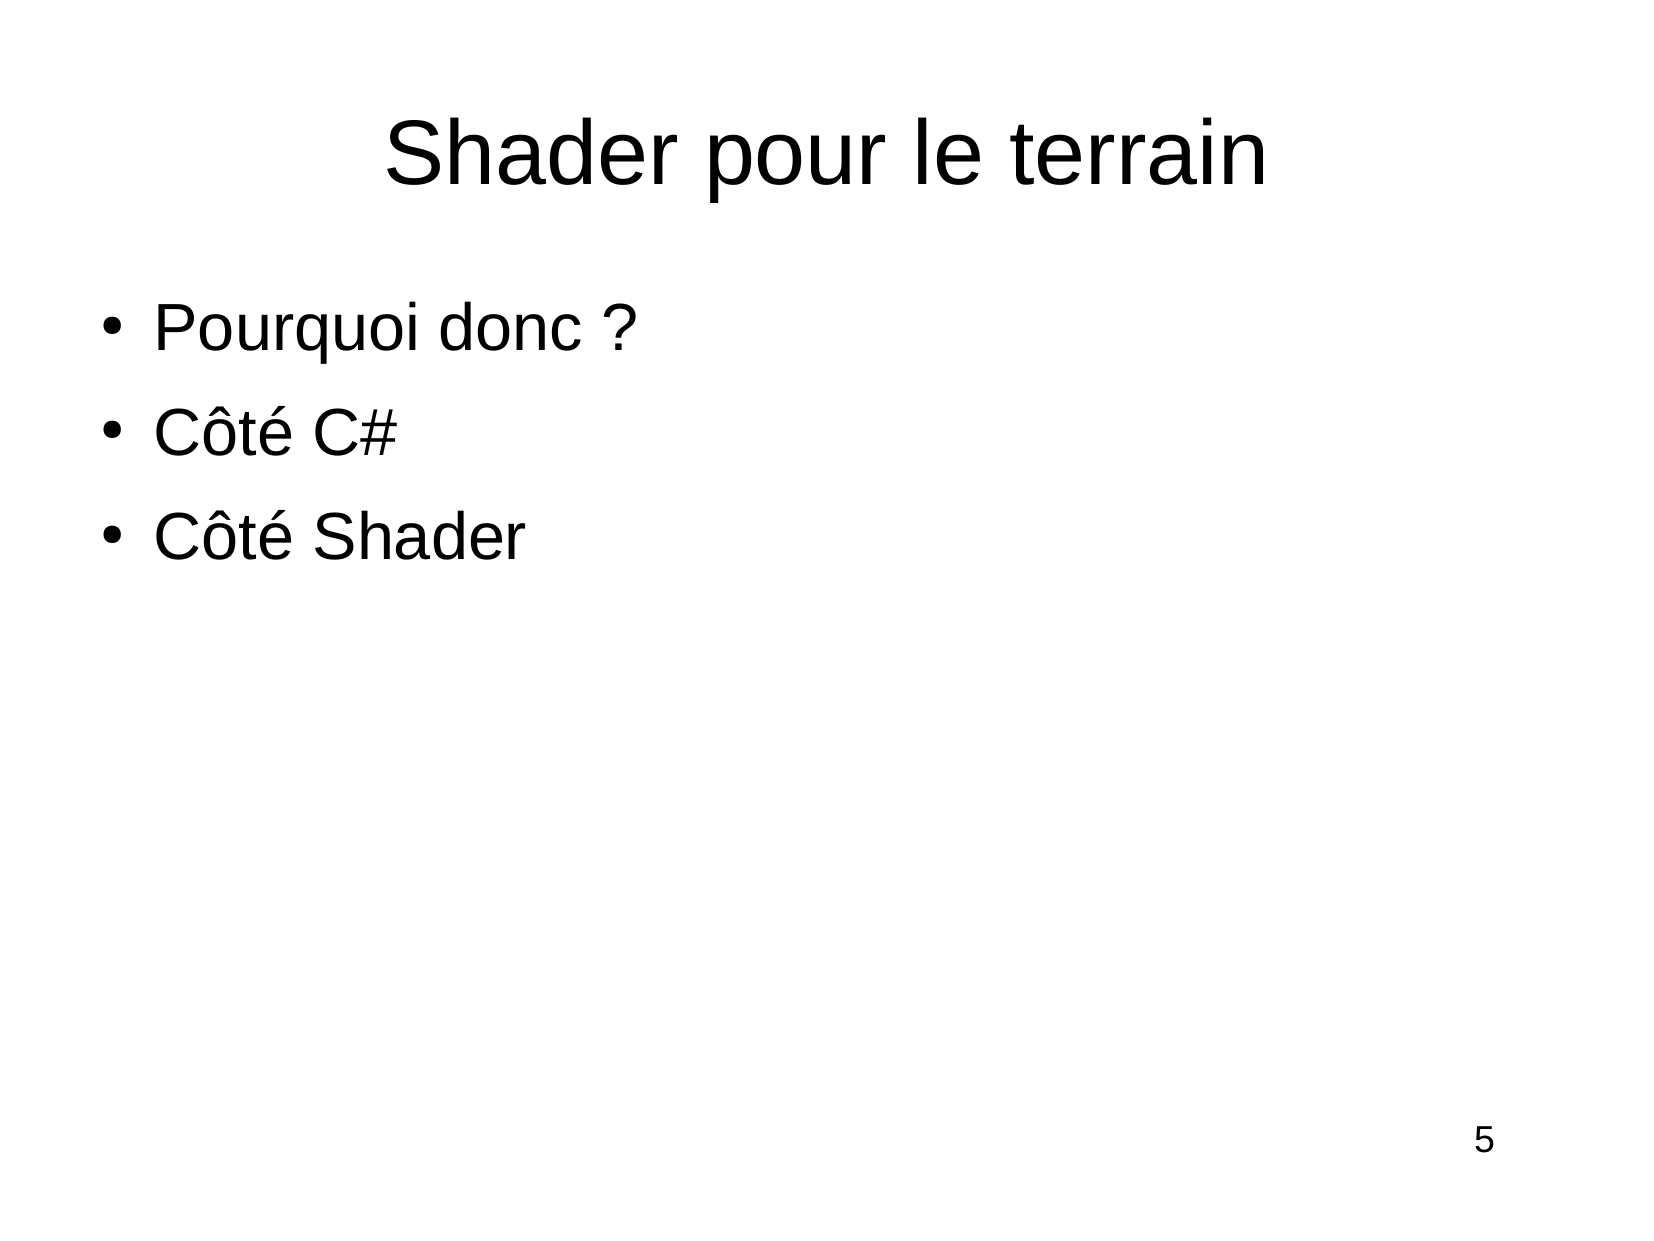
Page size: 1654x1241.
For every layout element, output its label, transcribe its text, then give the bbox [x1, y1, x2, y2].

list Pourquoi donc ? Côté C# Côté Shader [82, 290, 1571, 1010]
text_box <numéro> [1459, 1111, 1654, 1182]
title Shader pour le terrain [82, 49, 1571, 257]
